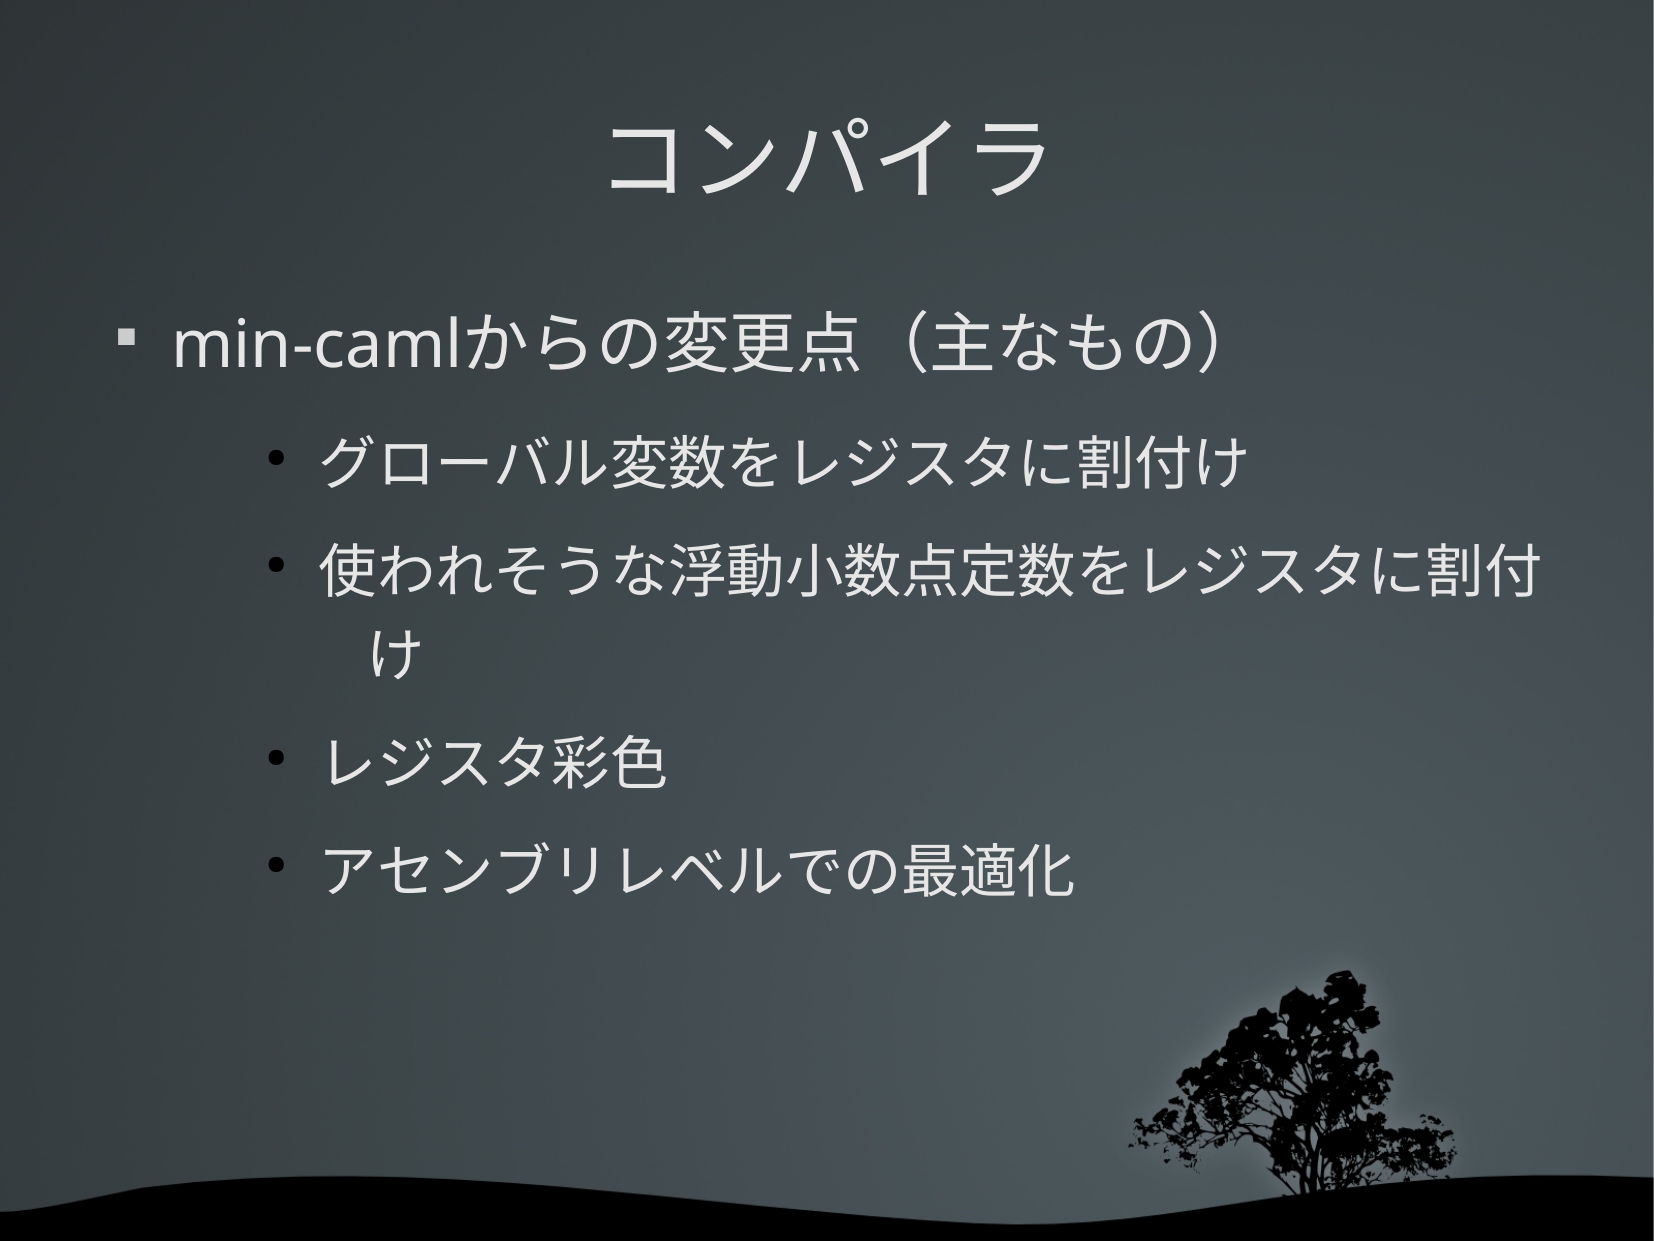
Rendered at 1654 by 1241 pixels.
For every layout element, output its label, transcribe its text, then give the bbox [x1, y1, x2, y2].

picture [0, 0, 1654, 1241]
list min-camlからの変更点（主なもの） グローバル変数をレジスタに割付け 使われそうな浮動小数点定数をレジスタに割付け レジスタ彩色 アセンブリレベルでの最適化 [82, 290, 1571, 1094]
title コンパイラ [82, 49, 1571, 257]
